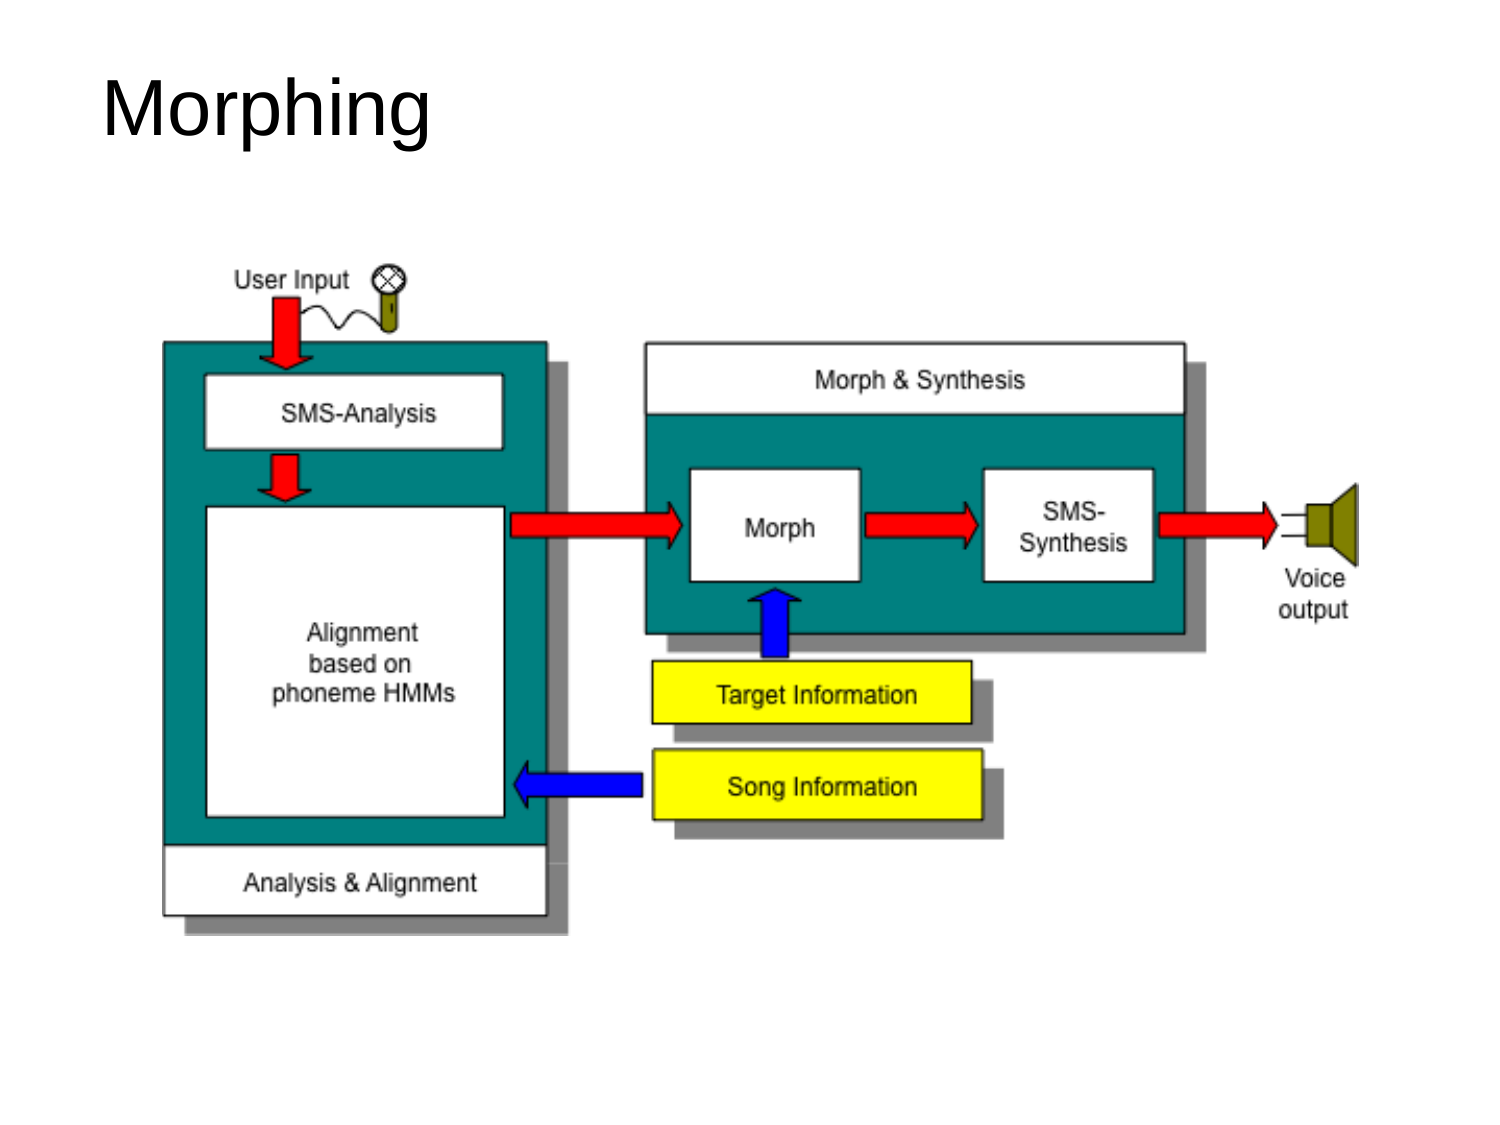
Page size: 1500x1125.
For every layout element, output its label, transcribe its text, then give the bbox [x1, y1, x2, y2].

picture [162, 260, 1359, 936]
title Morphing [73, 9, 1438, 198]
